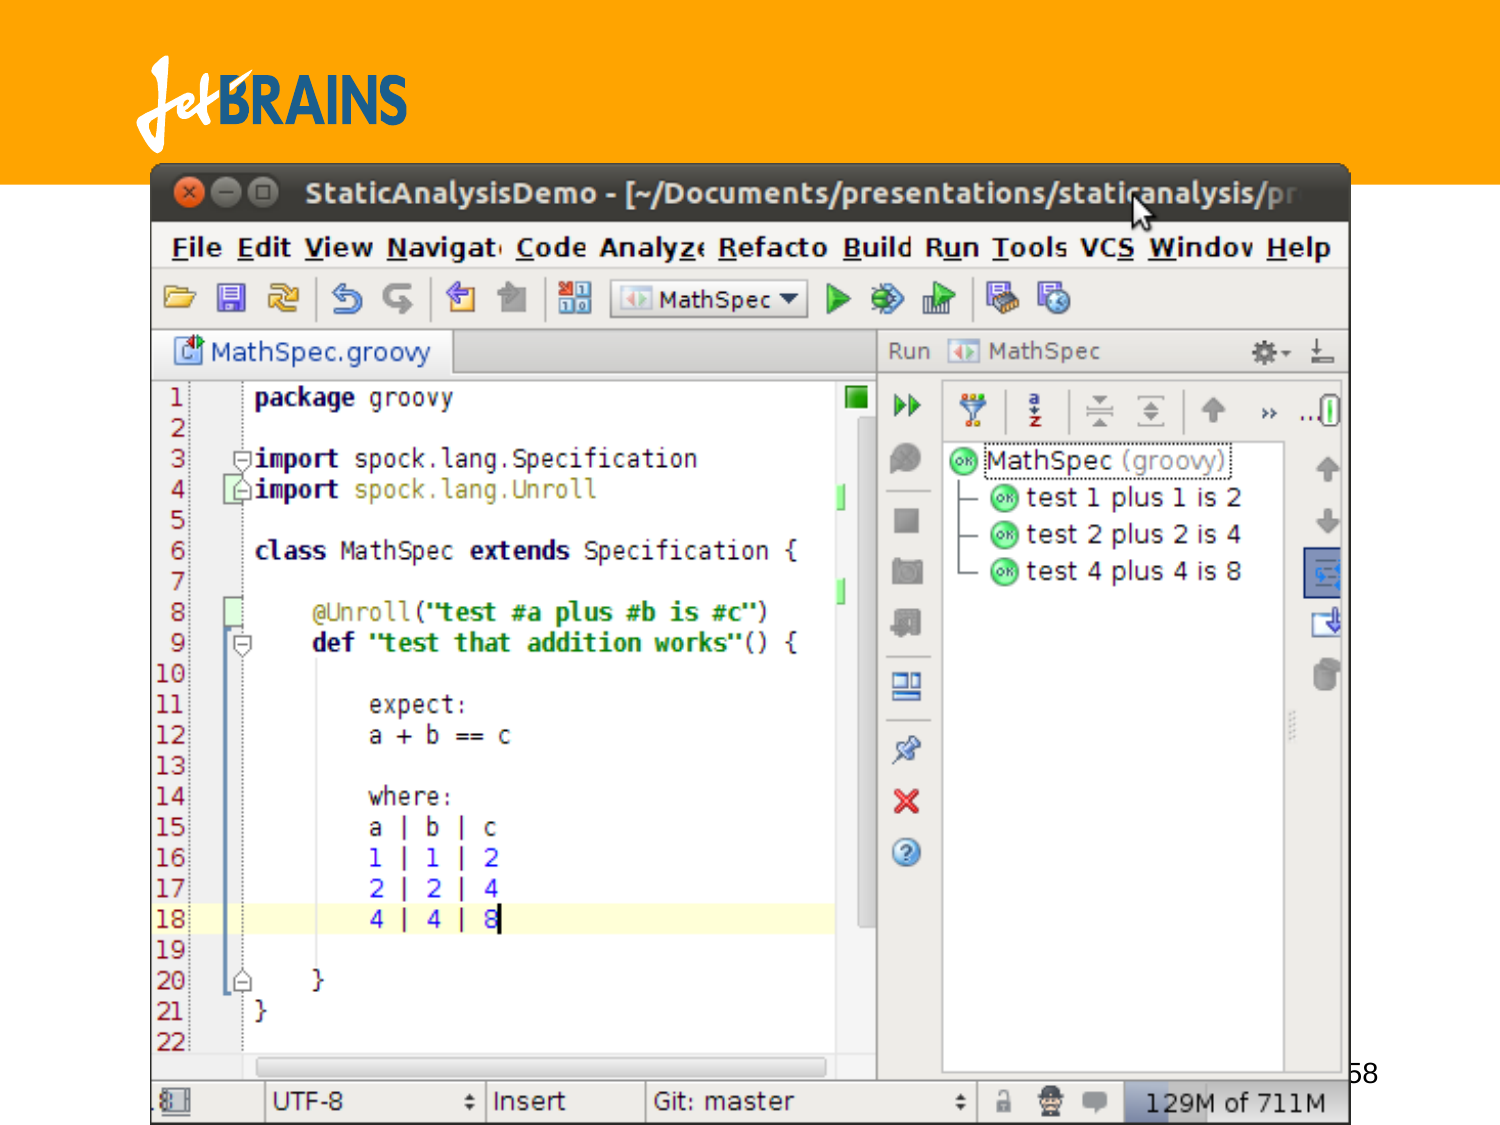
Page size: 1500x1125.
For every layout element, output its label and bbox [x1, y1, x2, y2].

picture [150, 163, 1351, 1125]
